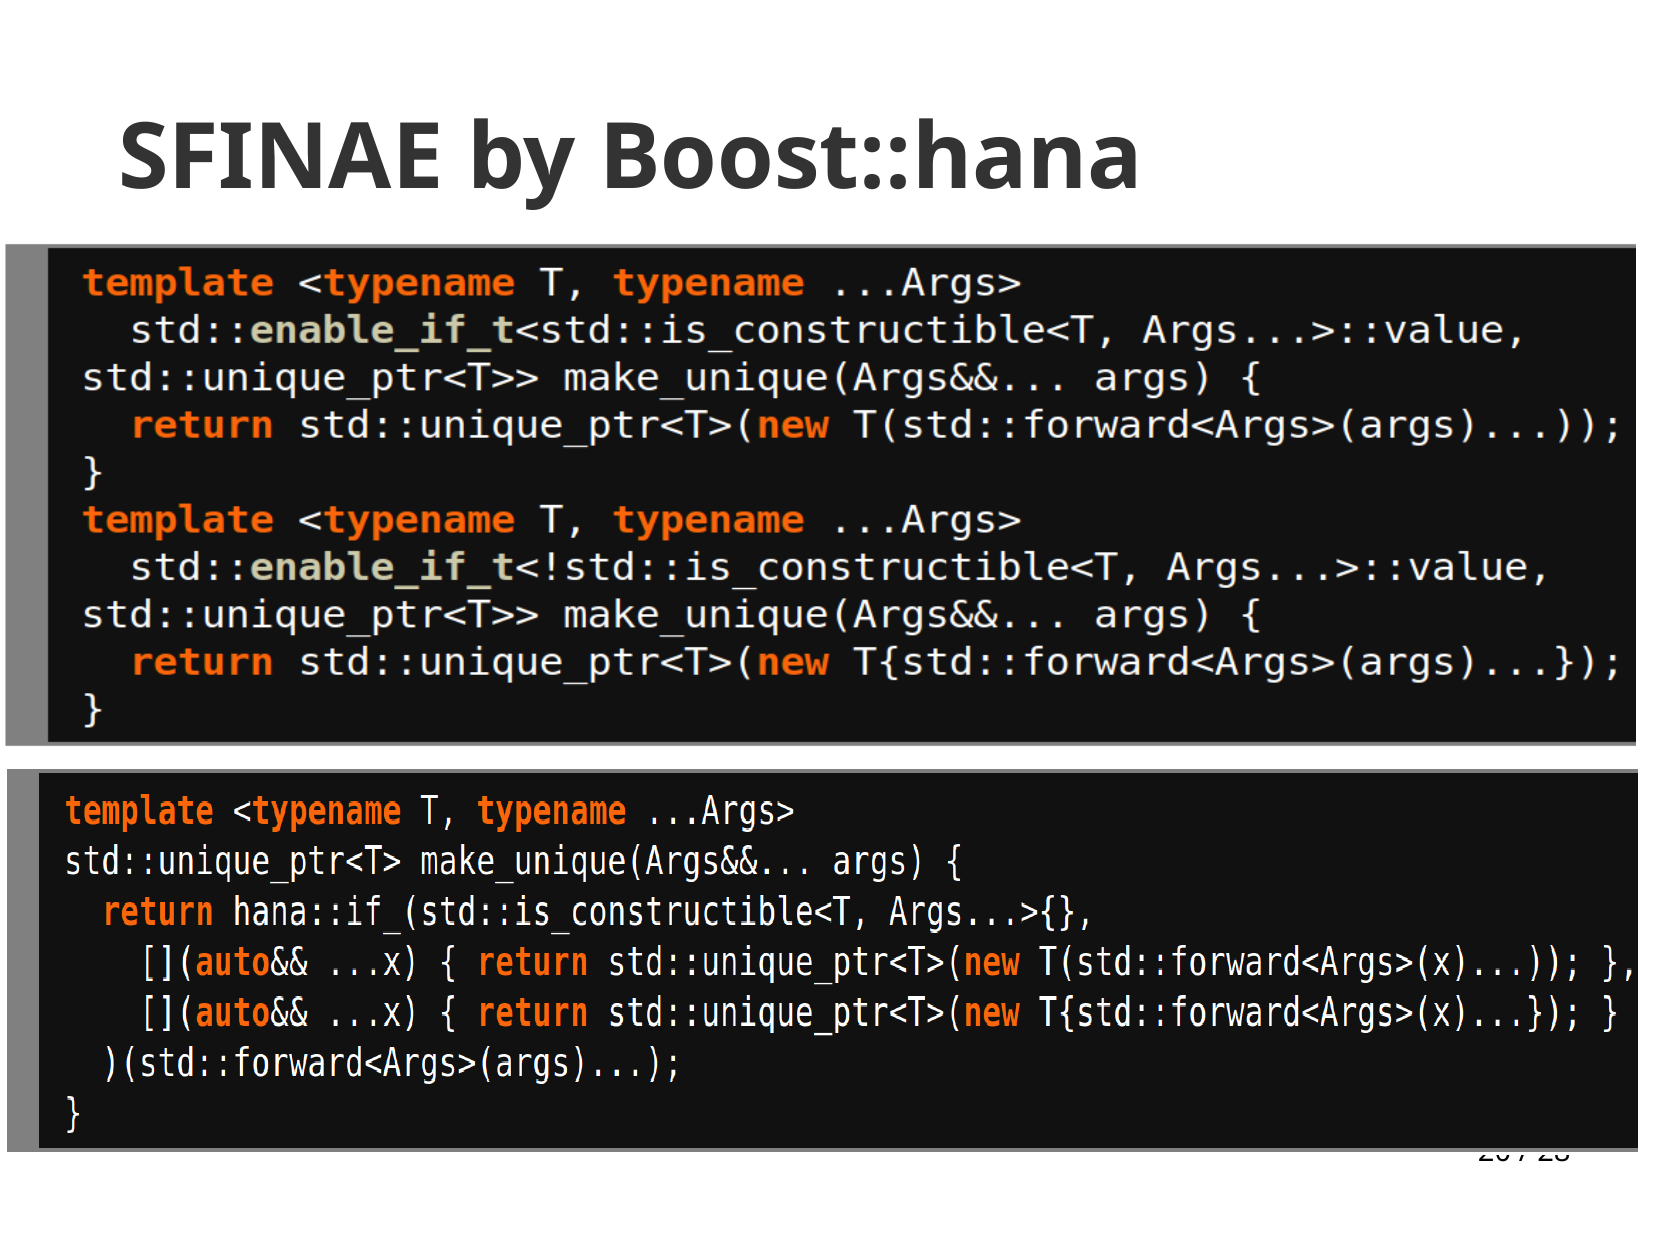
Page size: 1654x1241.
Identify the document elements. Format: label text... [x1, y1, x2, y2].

title SFINAE by Boost::hana [118, 49, 1571, 239]
picture [4, 765, 1638, 1156]
picture [0, 239, 1636, 751]
